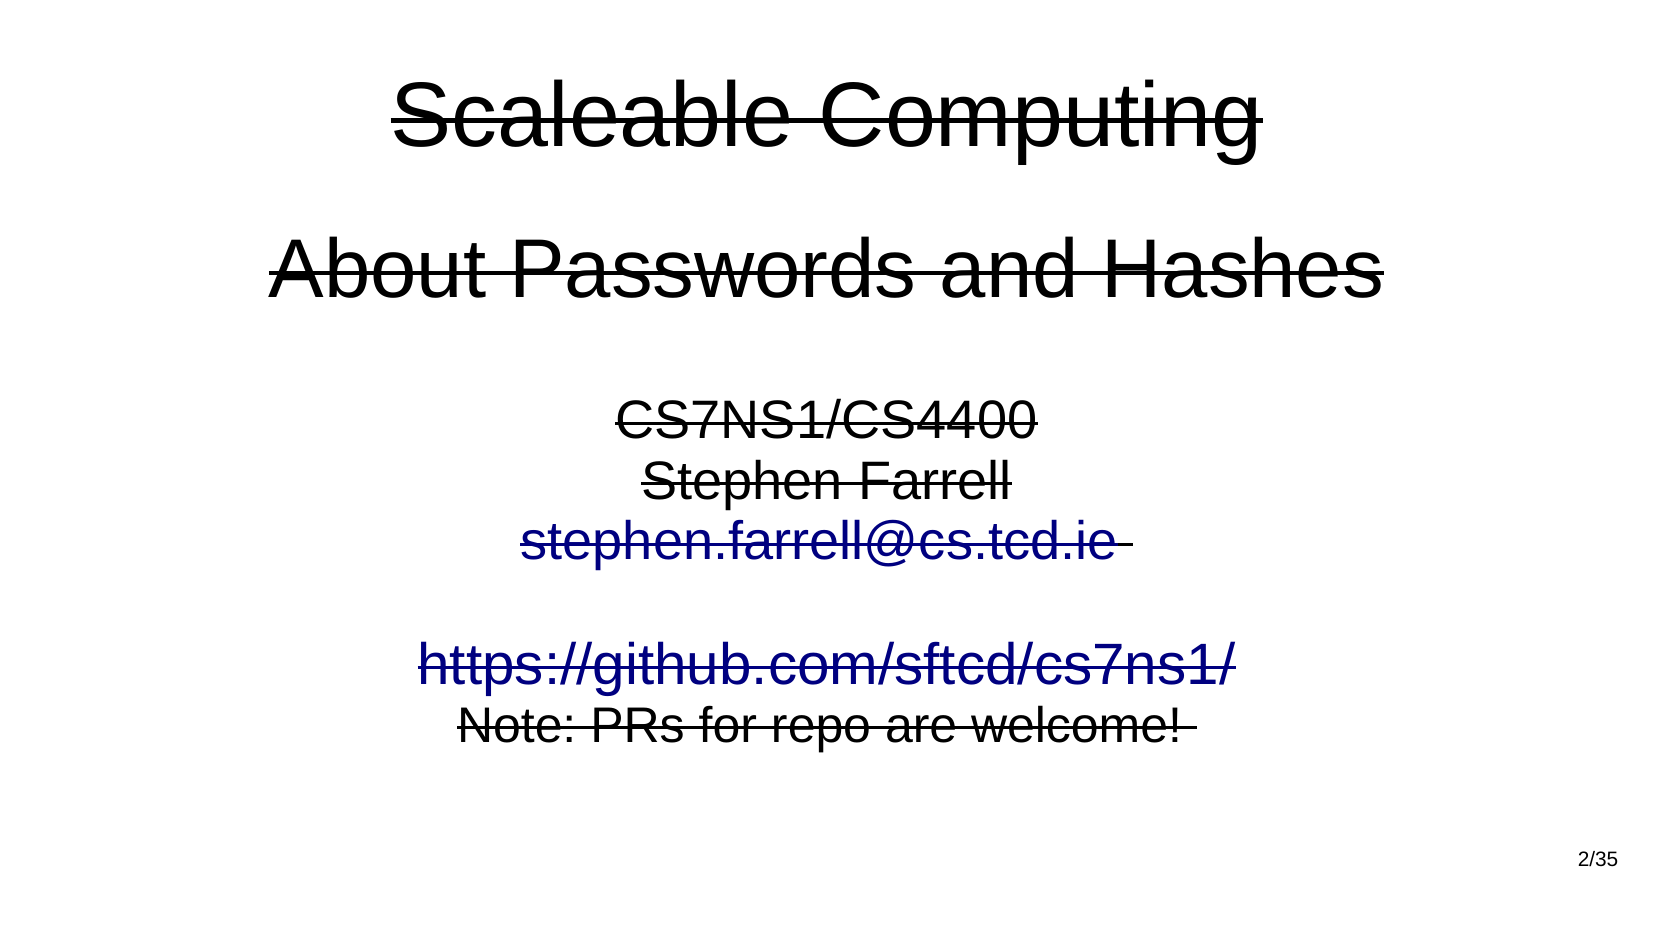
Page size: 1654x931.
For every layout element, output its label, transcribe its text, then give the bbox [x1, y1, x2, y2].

title Scaleable Computing [82, 37, 1571, 193]
subtitle About Passwords and Hashes CS7NS1/CS4400 Stephen Farrell stephen.farrell@cs.tcd.ie https://github.com/sftcd/cs7ns1/ Note: PRs for repo are welcome! [82, 217, 1571, 758]
